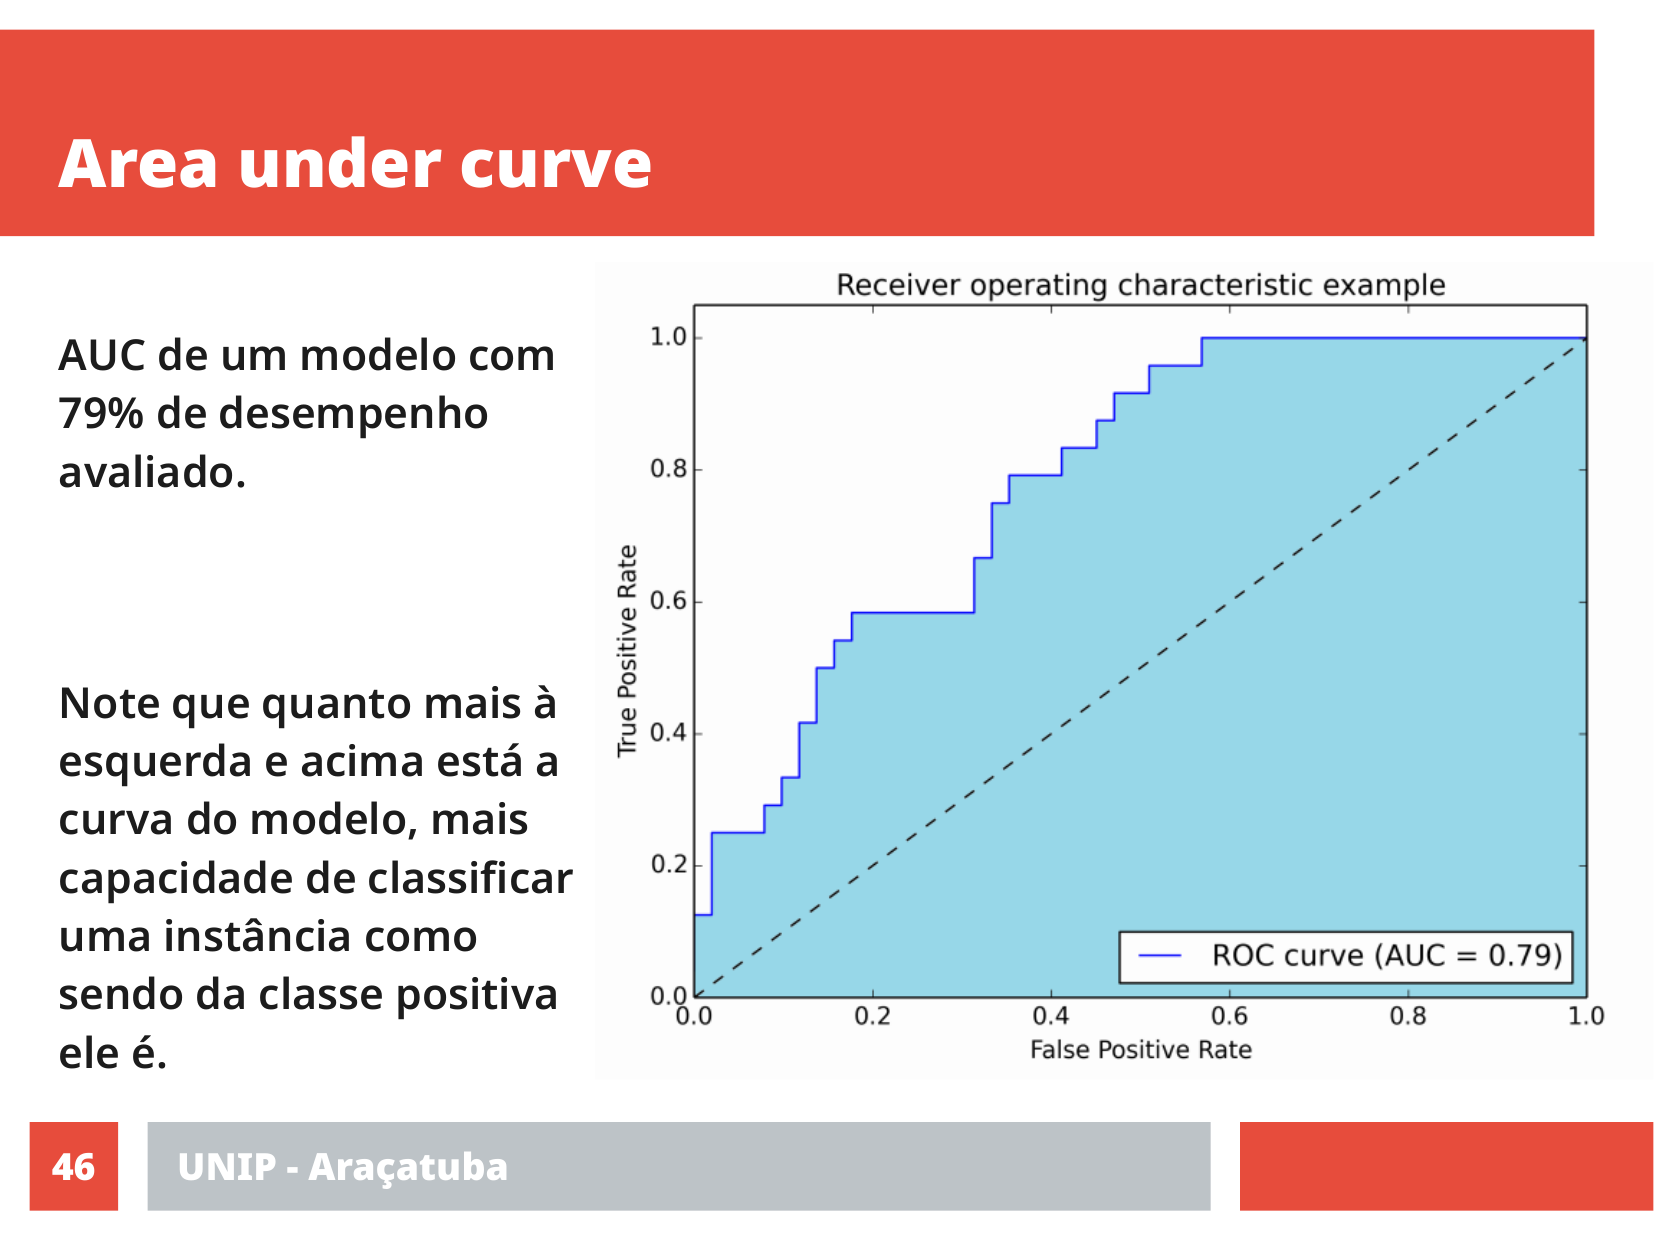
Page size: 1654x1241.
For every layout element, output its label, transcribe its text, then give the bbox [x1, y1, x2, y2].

title Area under curve [59, 59, 1595, 207]
picture [595, 262, 1654, 1080]
list AUC de um modelo com 79% de desempenho avaliado. Note que quanto mais à esquerda e acima está a curva do modelo, mais capacidade de classificar uma instância como sendo da classe positiva ele é. [59, 324, 612, 1093]
